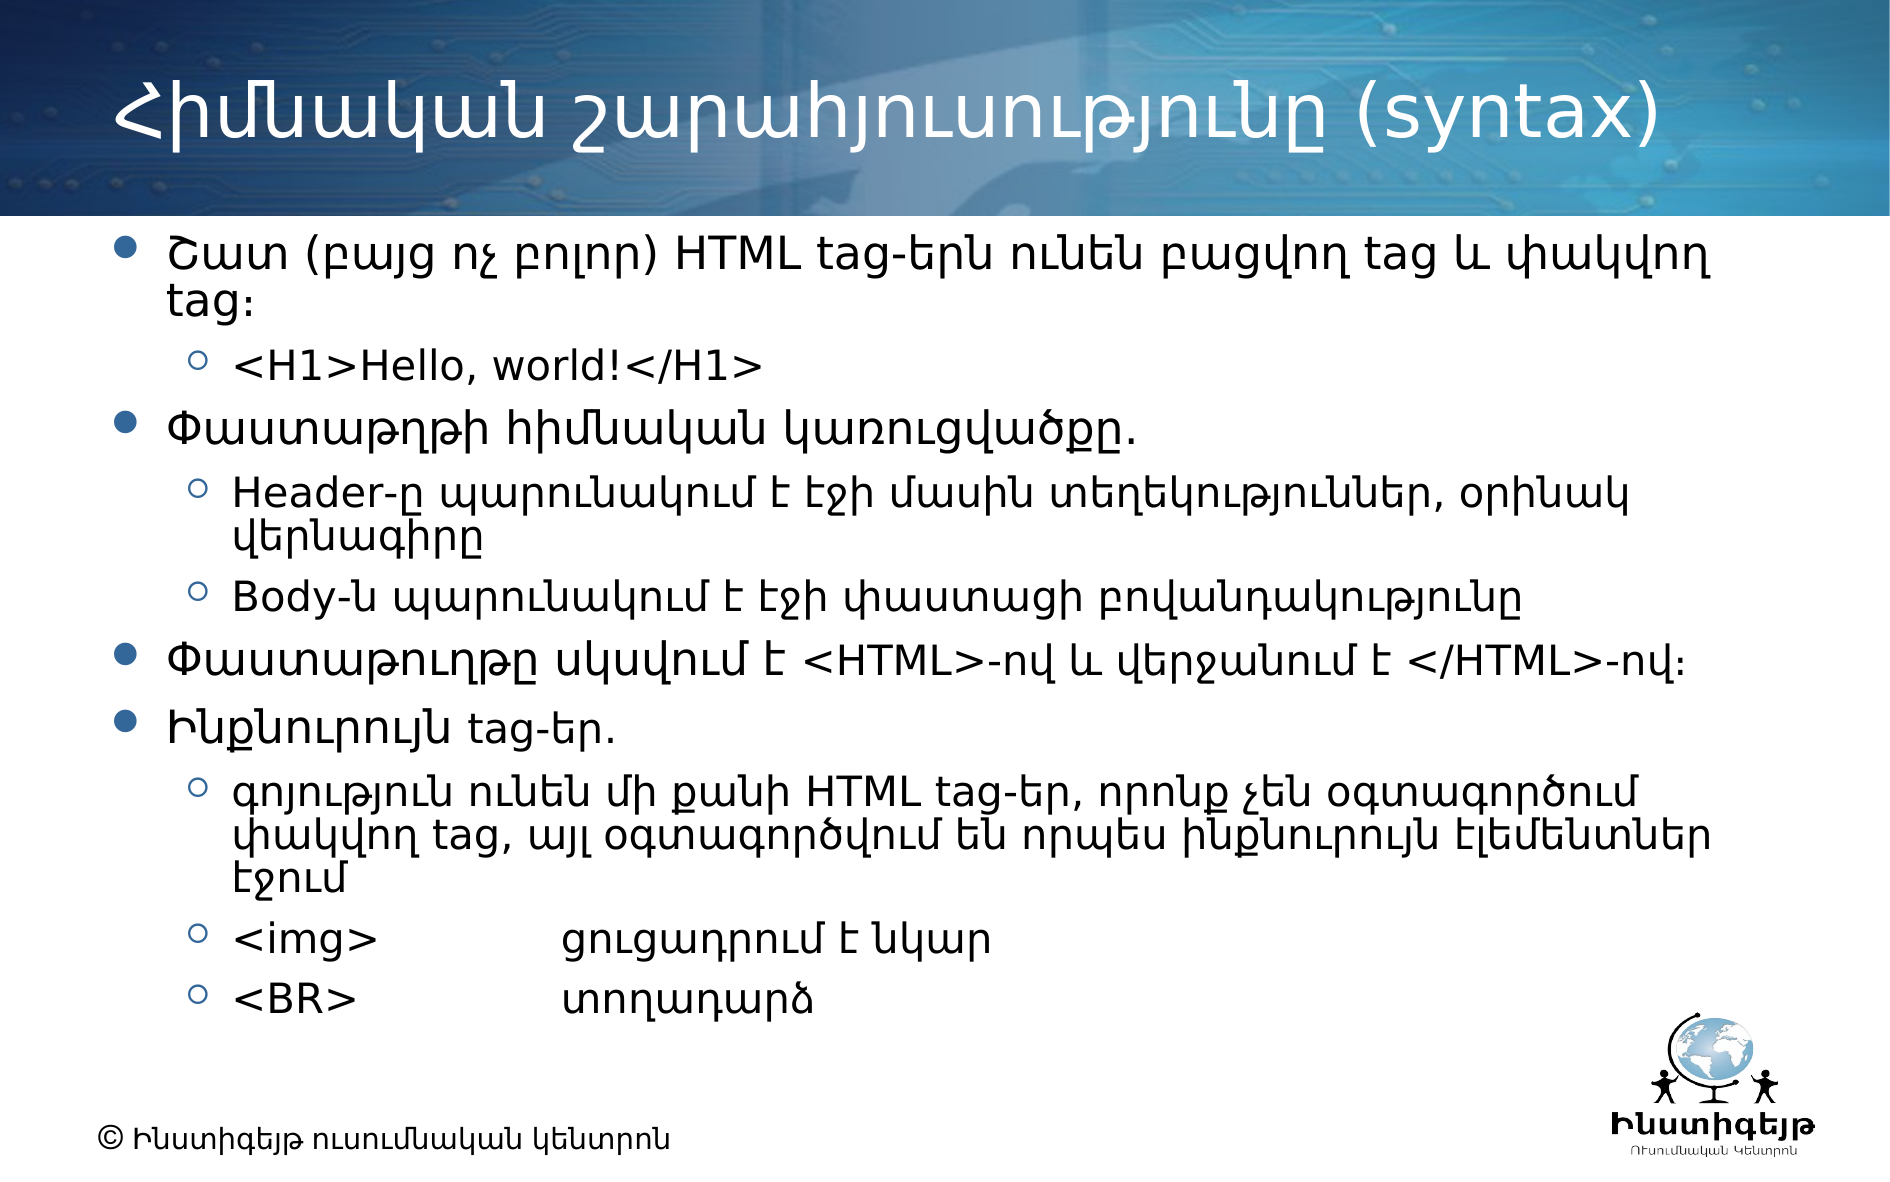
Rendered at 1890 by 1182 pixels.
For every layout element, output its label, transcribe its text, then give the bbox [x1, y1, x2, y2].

picture [1612, 1012, 1815, 1157]
list Շատ (բայց ոչ բոլոր) HTML tag-երն ունեն բացվող tag և փակվող tag։ <H1>Hello, world!</H1> Փաստաթղթի հիմնական կառուցվածքը․ Header-ը պարունակում է էջի մասին տեղեկություններ, օրինակ վերնագիրը Body-ն պարունակում է էջի փաստացի բովանդակությունը Փաստաթուղթը սկսվում է <HTML>-ով և վերջանում է </HTML>-ով։ Ինքնուրույն tag-եր․ գոյություն ունեն մի քանի HTML tag-եր, որոնք չեն օգտագործում փակվող tag, այլ օգտագործվում են որպես ինքնուրույն էլեմենտներ էջում <img> ցուցադրում է նկար <BR> տողադարձ [110, 231, 1801, 258]
picture [0, 0, 1890, 216]
